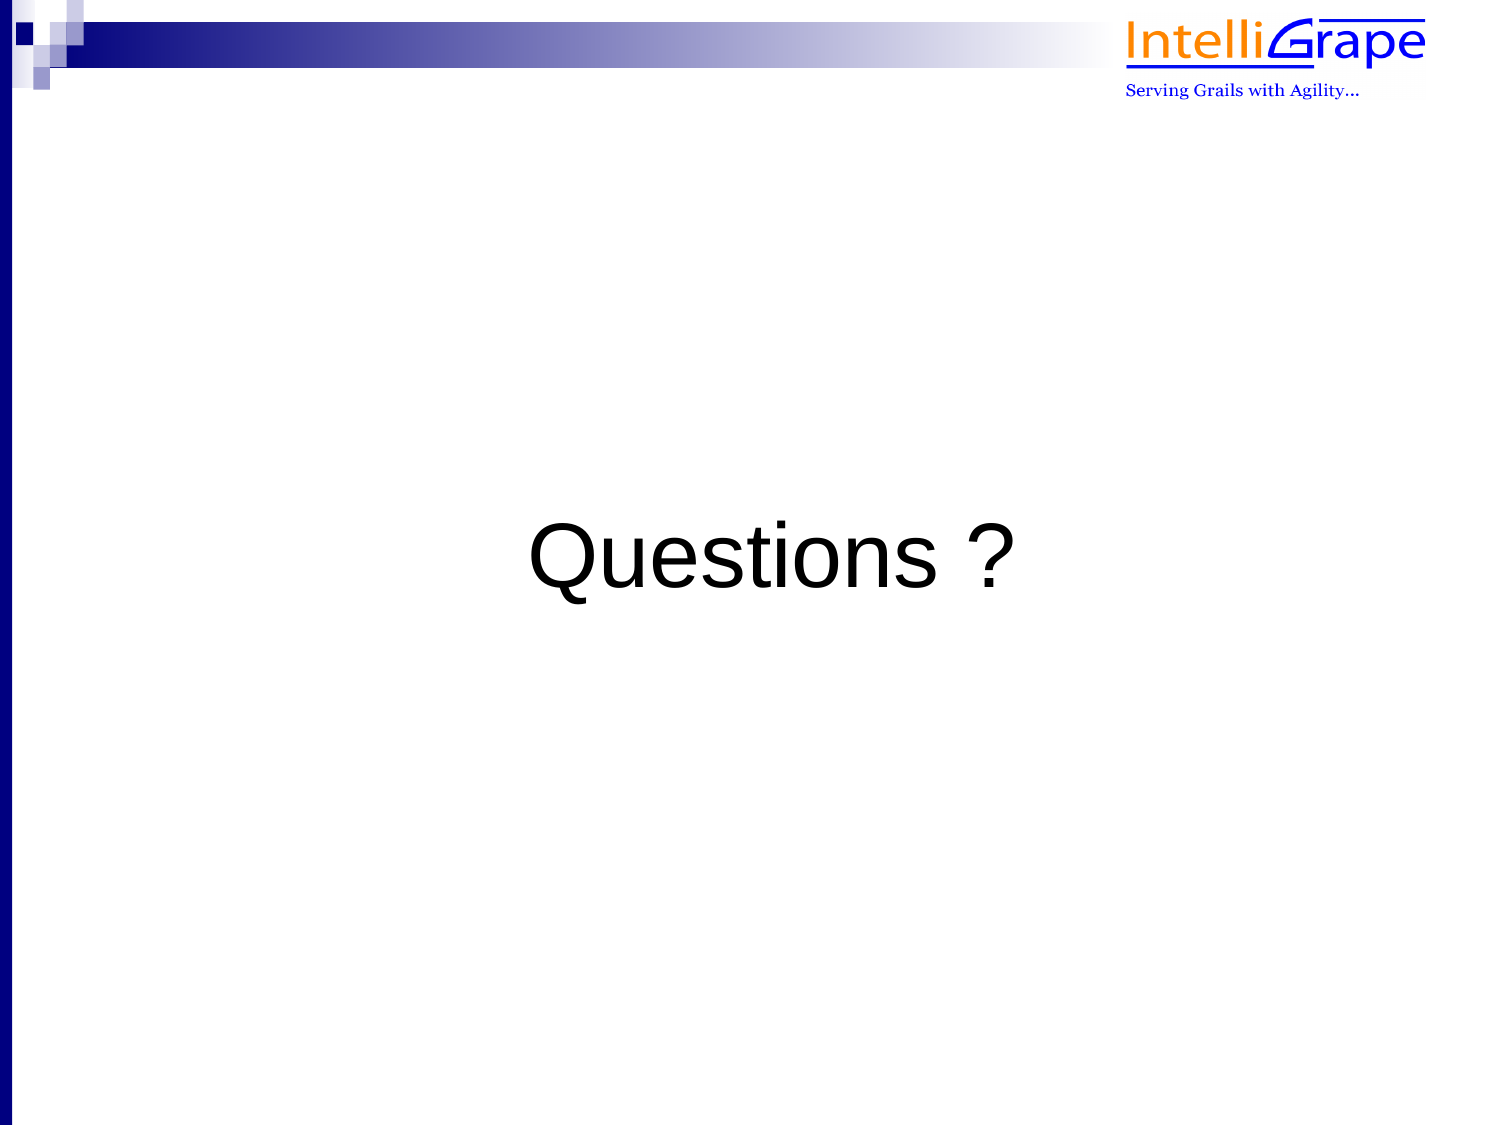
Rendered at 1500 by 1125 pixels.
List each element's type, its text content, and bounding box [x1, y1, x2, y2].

picture [1125, 12, 1425, 100]
title Questions ? [96, 442, 1447, 669]
